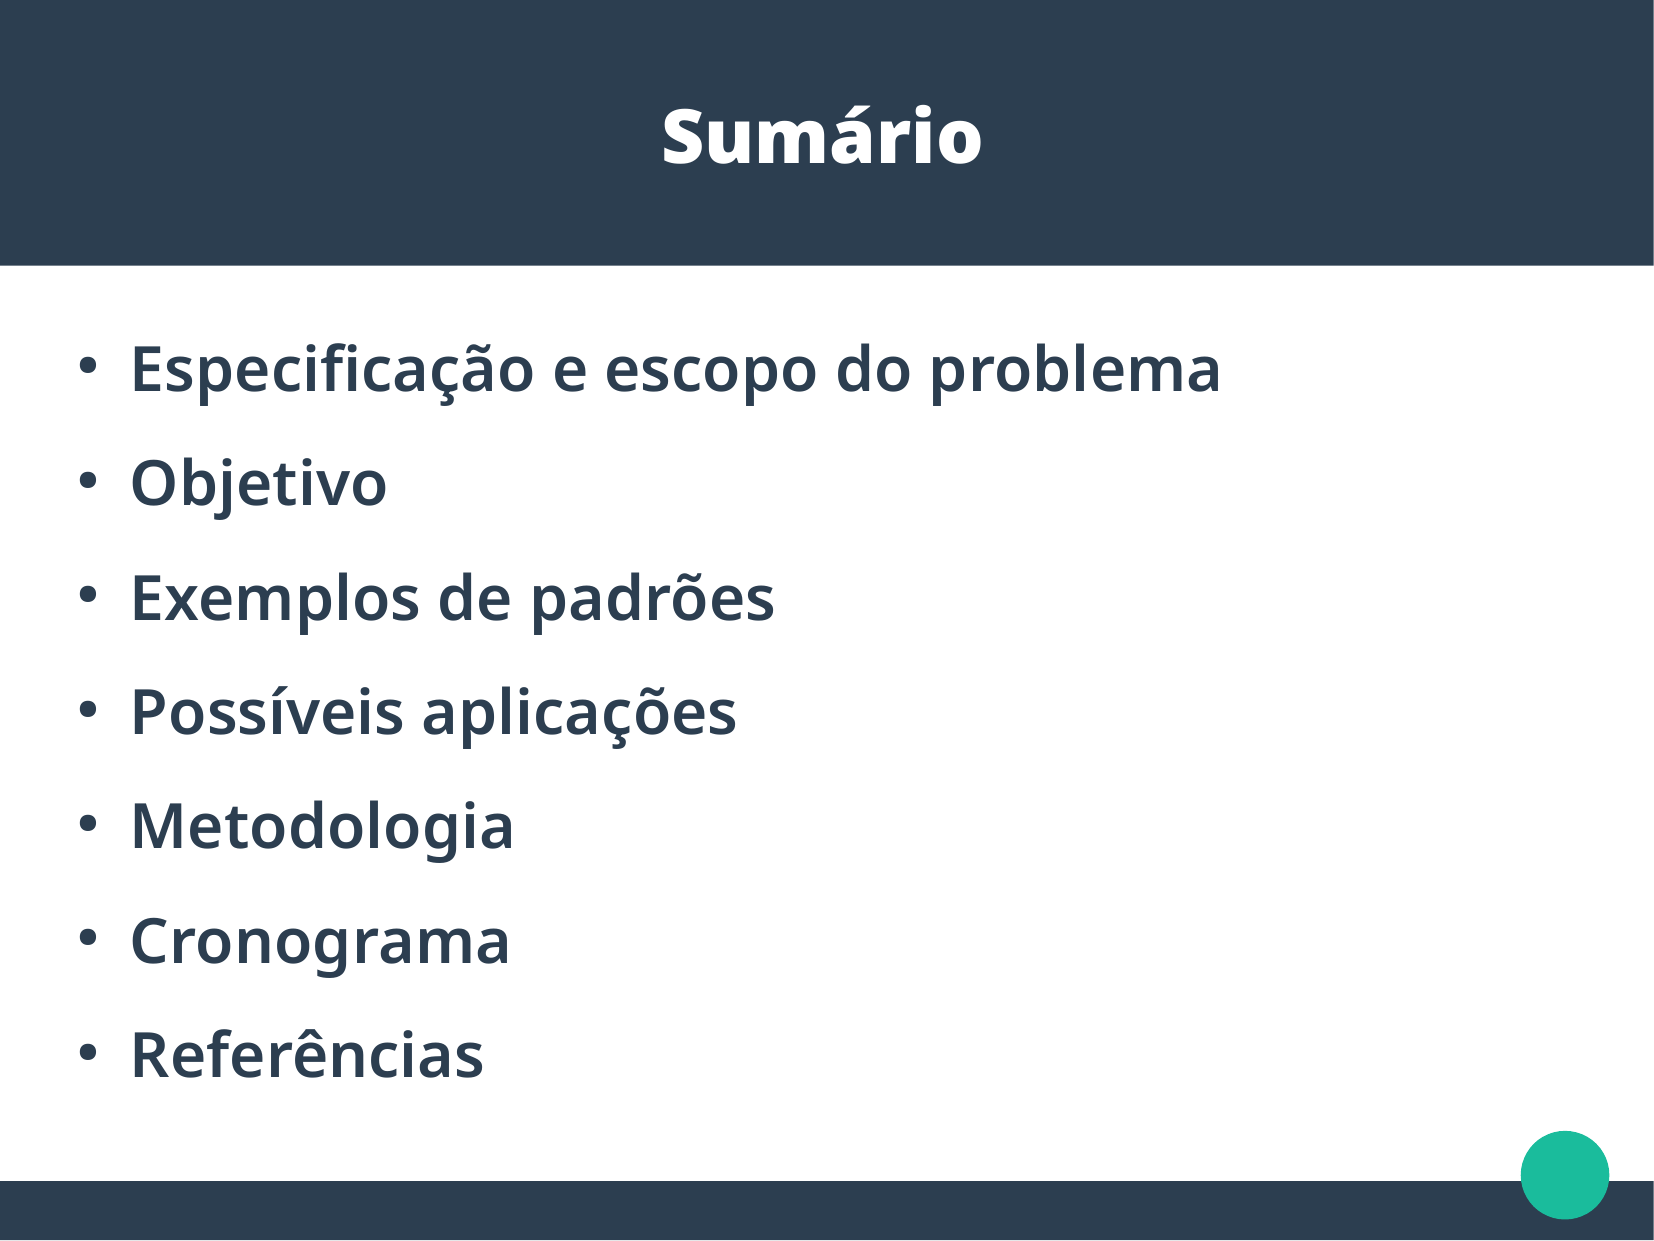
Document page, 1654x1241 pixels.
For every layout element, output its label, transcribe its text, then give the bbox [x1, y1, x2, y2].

title Sumário [661, 55, 1016, 213]
list Especificação e escopo do problema Objetivo Exemplos de padrões Possíveis aplicações Metodologia Cronograma Referências [59, 324, 1595, 1152]
